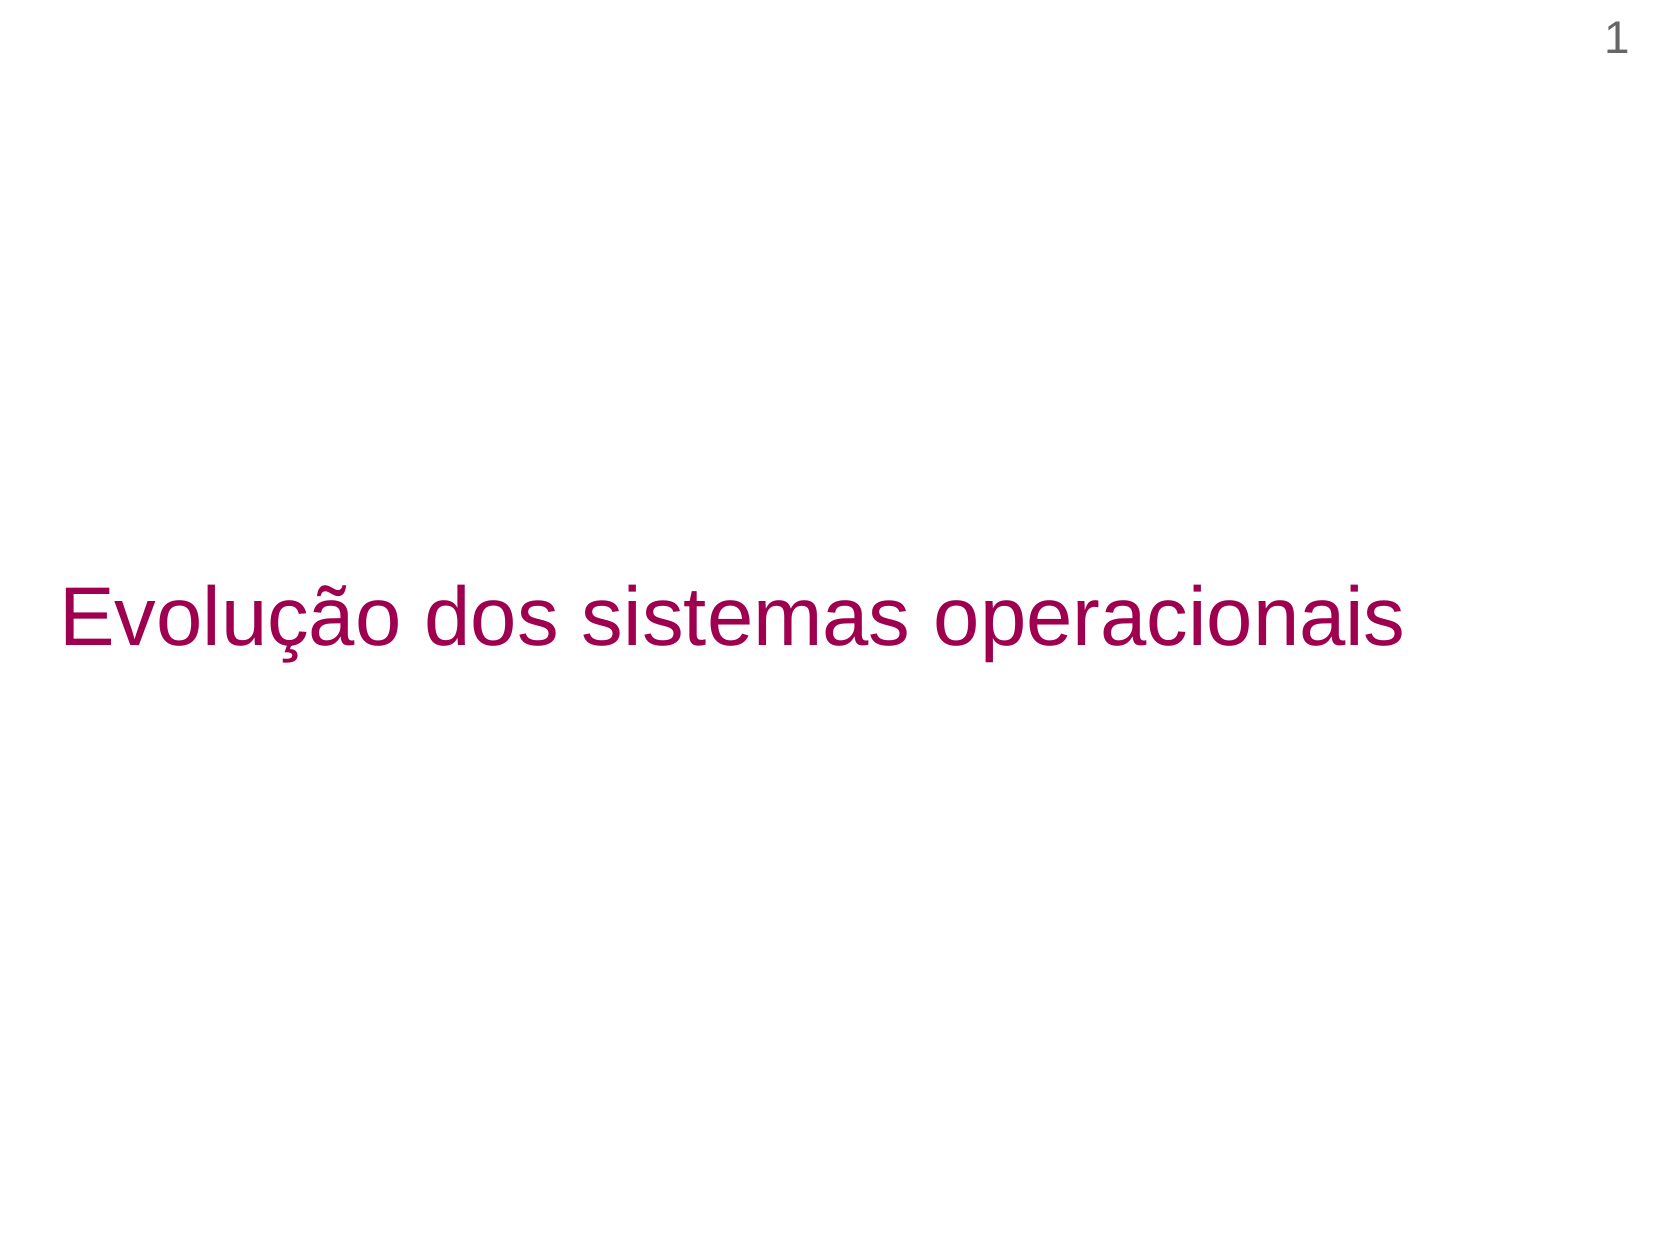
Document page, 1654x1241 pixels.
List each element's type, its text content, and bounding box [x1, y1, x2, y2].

title Evolução dos sistemas operacionais [59, 29, 1595, 1211]
